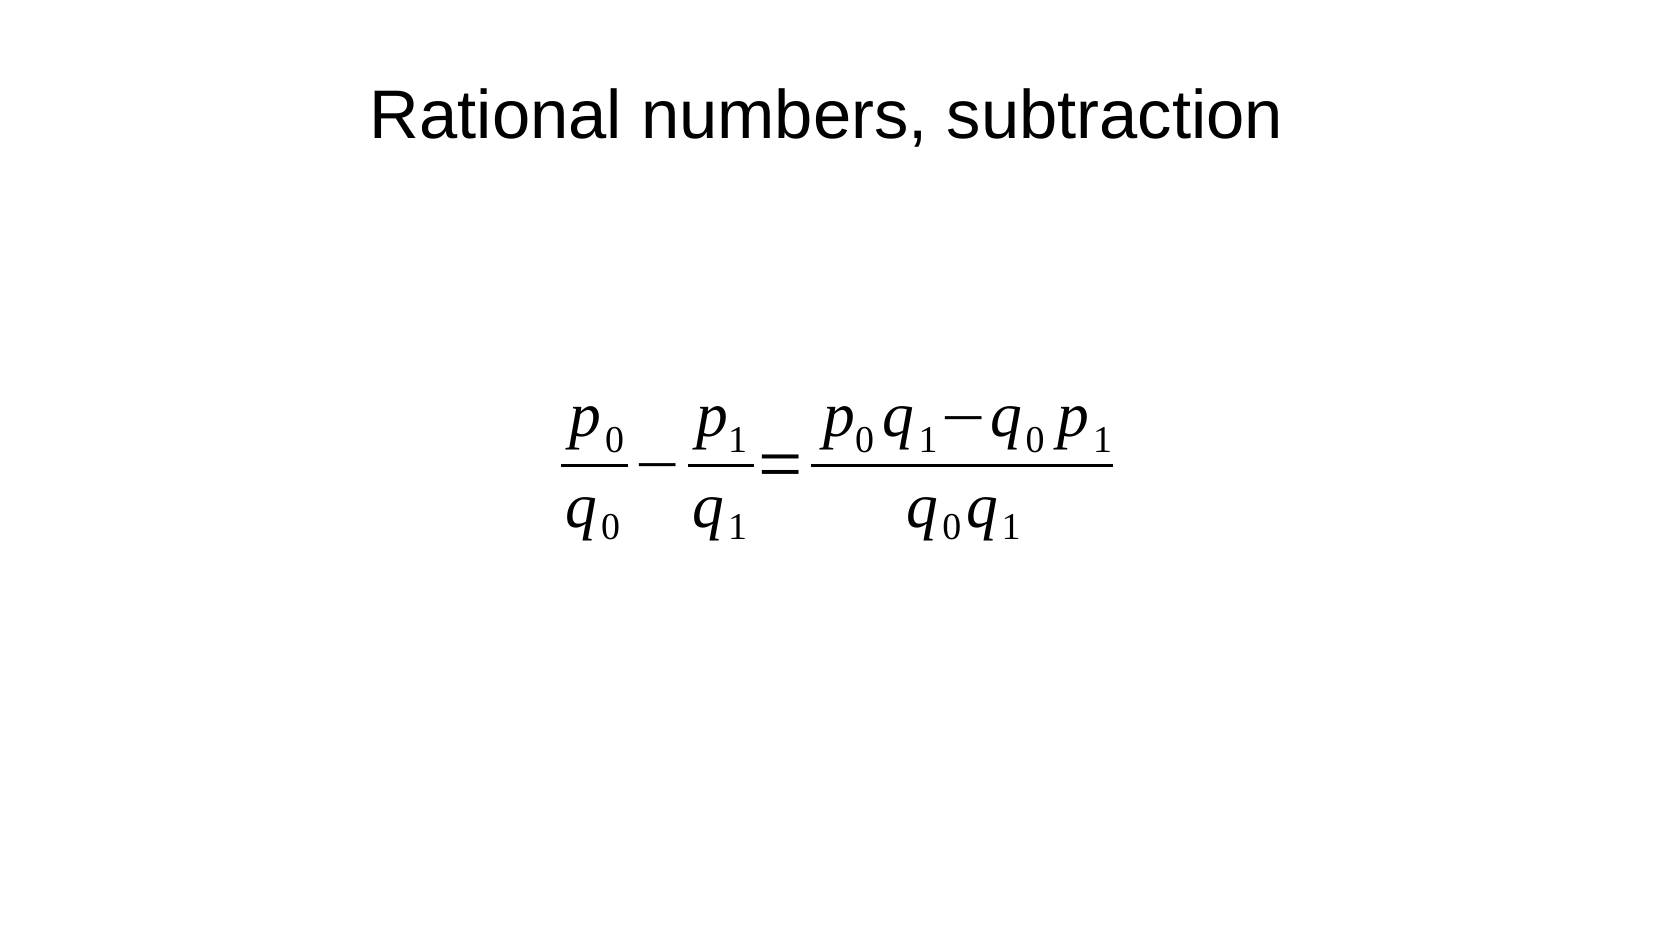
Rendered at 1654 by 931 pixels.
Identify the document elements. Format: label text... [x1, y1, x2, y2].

chart [541, 380, 1132, 550]
title Rational numbers, subtraction [82, 37, 1571, 193]
